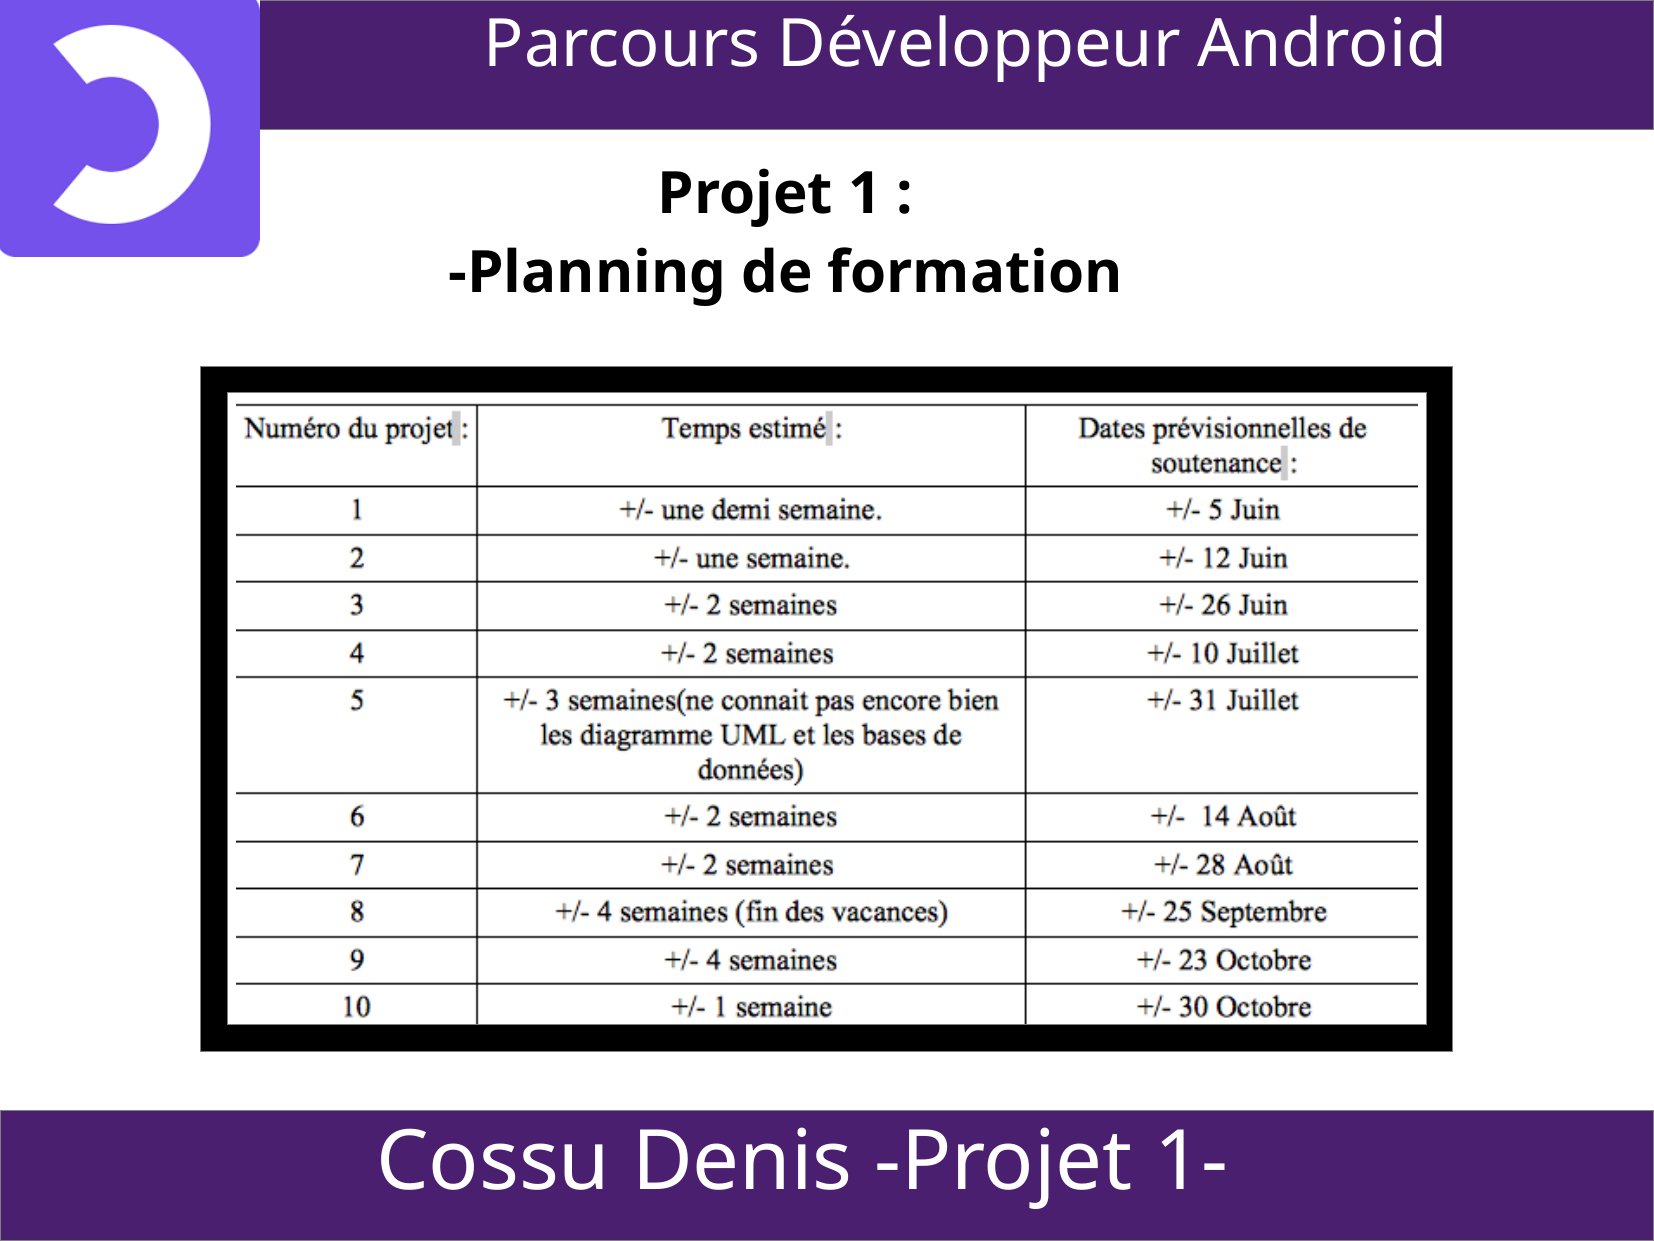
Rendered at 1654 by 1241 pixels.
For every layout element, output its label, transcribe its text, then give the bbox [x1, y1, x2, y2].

text_box Projet 1 : -Planning de formation [283, 393, 1288, 401]
picture [236, 401, 1418, 1024]
picture [0, 0, 260, 257]
text_box Projet 1 : -Planning de formation [283, 143, 1288, 366]
text_box [200, 366, 1453, 1052]
